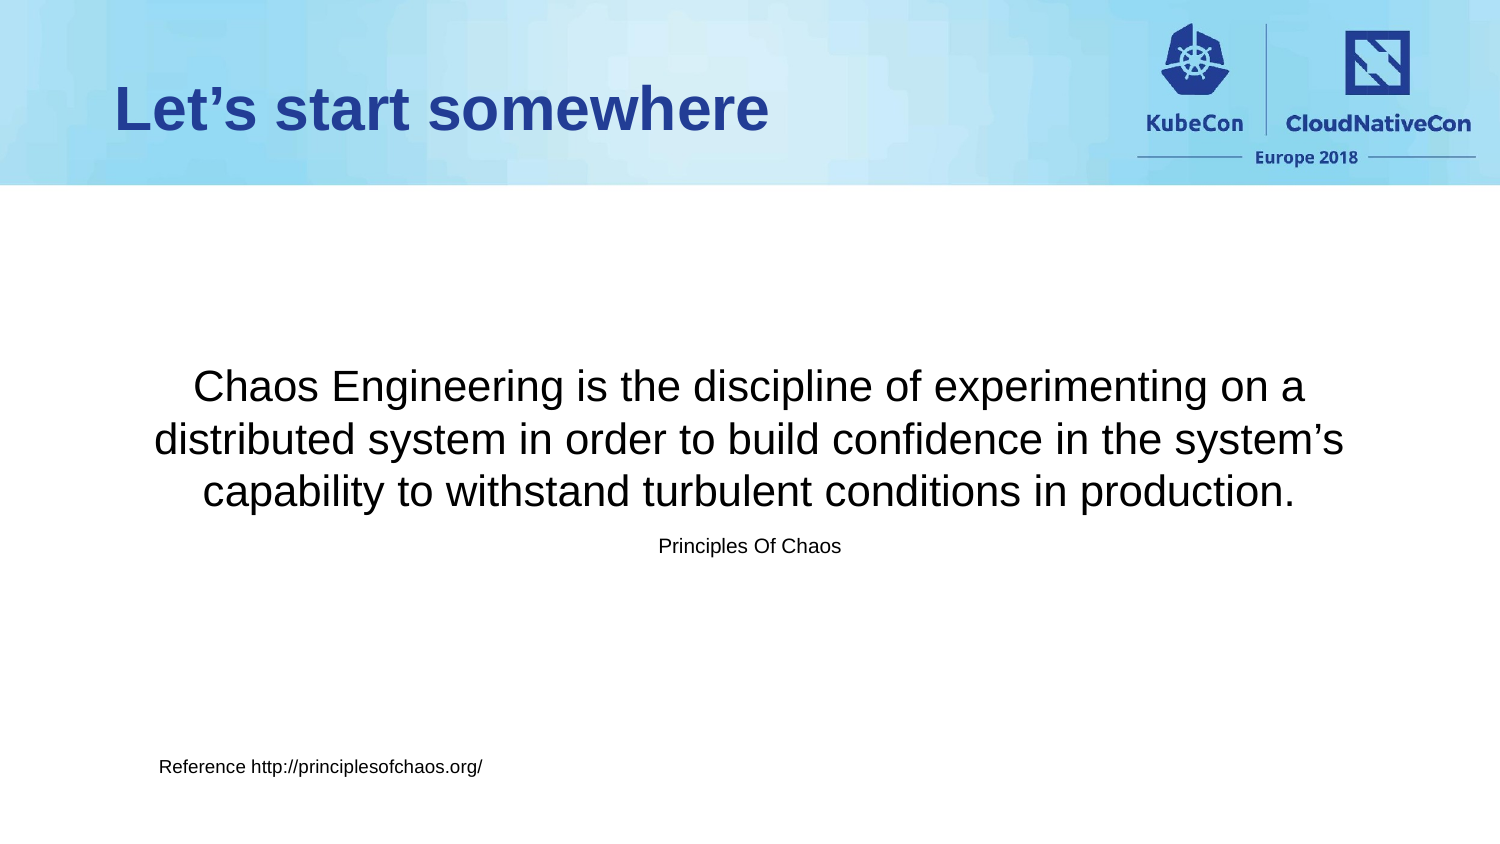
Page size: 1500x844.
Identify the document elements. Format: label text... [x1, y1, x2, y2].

text_box Reference http://principlesofchaos.org/ [143, 729, 1296, 802]
title Let’s start somewhere [103, 23, 1397, 187]
list Chaos Engineering is the discipline of experimenting on a distributed system in order to build confidence in the system’s capability to withstand turbulent conditions in production. Principles Of Chaos [103, 224, 1397, 760]
picture [0, 0, 1500, 844]
